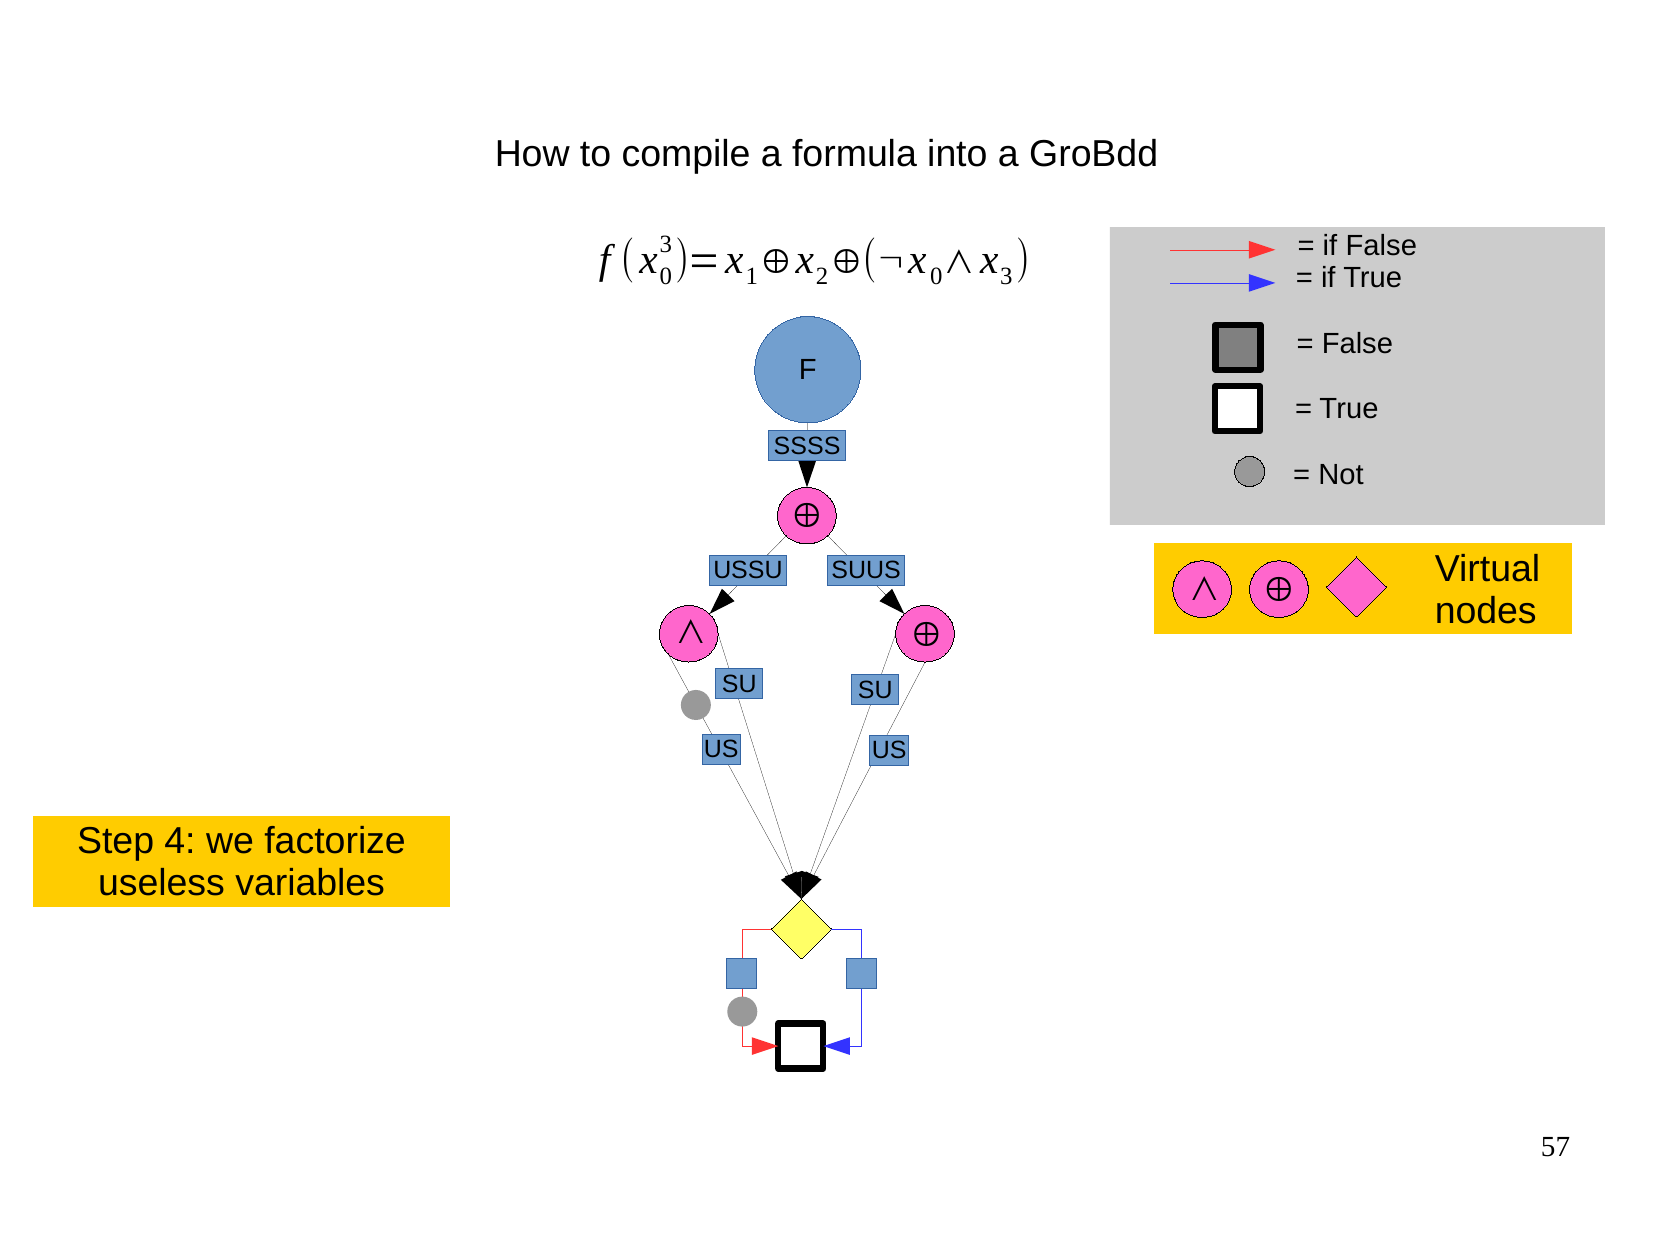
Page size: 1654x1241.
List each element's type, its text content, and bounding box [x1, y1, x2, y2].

text_box [771, 899, 832, 959]
text_box [680, 689, 711, 721]
title How to compile a formula into a GroBdd [82, 49, 1571, 257]
text_box [846, 958, 877, 989]
chart [668, 606, 716, 653]
chart [1254, 563, 1302, 610]
text_box [659, 613, 668, 654]
text_box [950, 619, 955, 649]
text_box USSU [709, 555, 787, 586]
text_box US [869, 735, 909, 766]
chart [590, 257, 1036, 289]
text_box SU [715, 668, 763, 699]
text_box F [754, 316, 861, 423]
text_box US [702, 734, 741, 765]
chart [1181, 563, 1229, 610]
text_box [1154, 543, 1420, 634]
text_box [830, 498, 837, 533]
text_box [778, 1023, 824, 1069]
text_box [727, 996, 758, 1027]
text_box [1215, 324, 1261, 370]
text_box [777, 500, 782, 531]
chart [782, 490, 830, 537]
text_box = if False = if True = False = True = Not [1109, 227, 1605, 525]
text_box [726, 958, 757, 989]
text_box [1215, 386, 1261, 432]
text_box SUUS [827, 555, 905, 586]
text_box Virtual nodes [1420, 540, 1571, 639]
text_box SU [851, 674, 899, 705]
text_box [787, 537, 826, 544]
text_box [895, 616, 902, 652]
text_box [669, 653, 711, 663]
text_box Step 4: we factorize useless variables [33, 816, 450, 907]
text_box [1234, 456, 1265, 487]
text_box [905, 655, 945, 662]
chart [902, 608, 950, 655]
text_box SSSS [768, 430, 846, 461]
